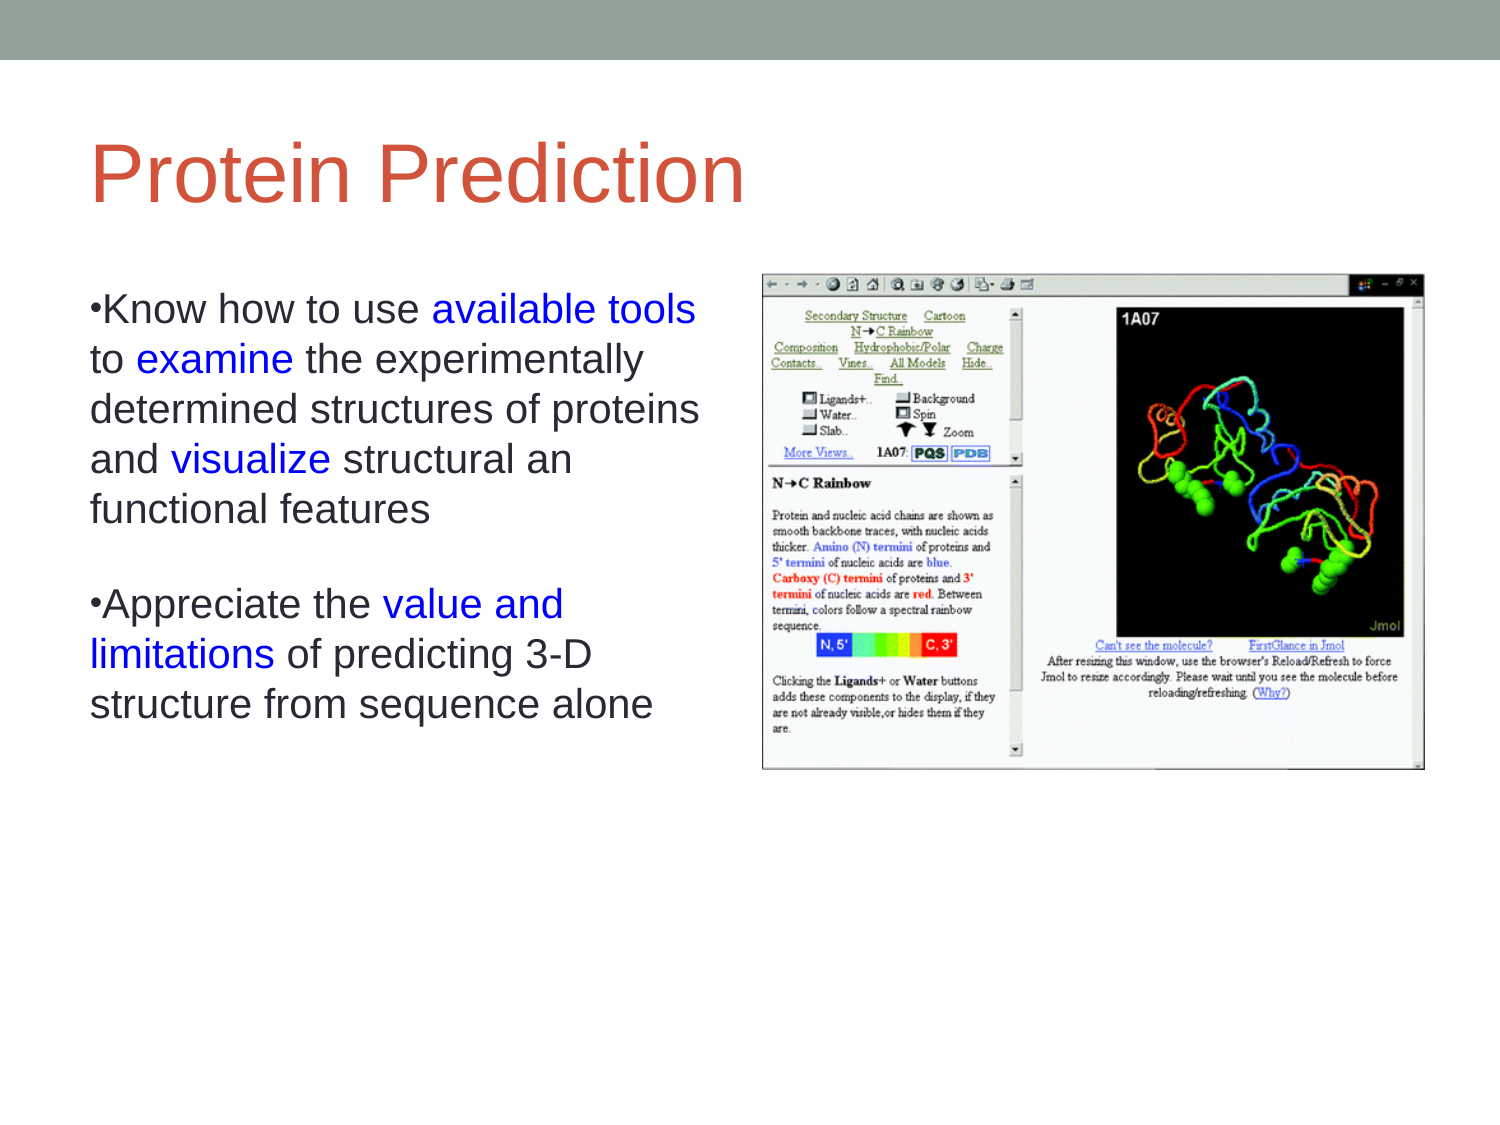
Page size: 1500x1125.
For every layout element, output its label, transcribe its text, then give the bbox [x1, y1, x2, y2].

text_box Know how to use available tools to examine the experimentally determined structures of proteins and visualize structural an functional features Appreciate the value and limitations of predicting 3-D structure from sequence alone [74, 274, 738, 1049]
picture [762, 134, 1425, 909]
text_box Protein Prediction [74, 87, 1425, 250]
